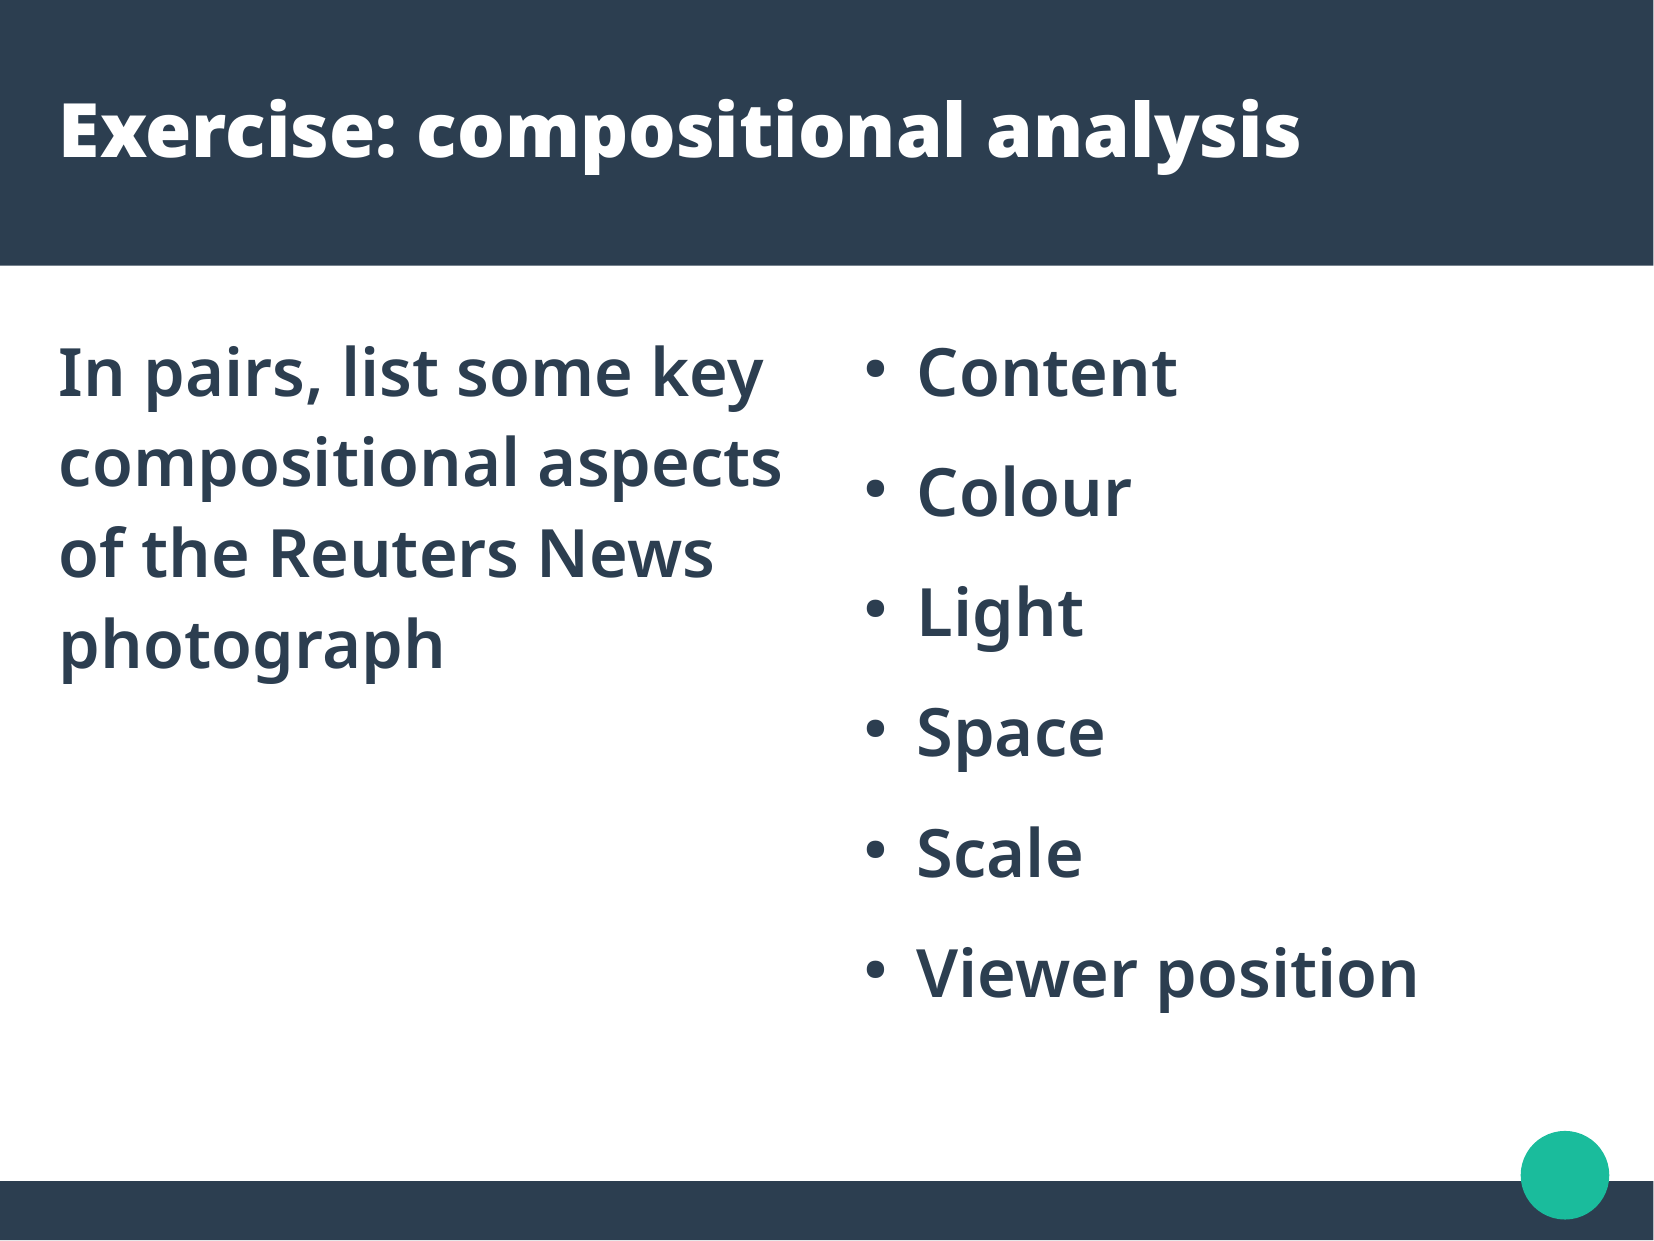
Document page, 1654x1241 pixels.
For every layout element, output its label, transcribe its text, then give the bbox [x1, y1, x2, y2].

list In pairs, list some key compositional aspects of the Reuters News photograph [59, 324, 809, 1152]
list Content Colour Light Space Scale Viewer position [845, 324, 1596, 1152]
title Exercise: compositional analysis [59, 49, 1595, 207]
